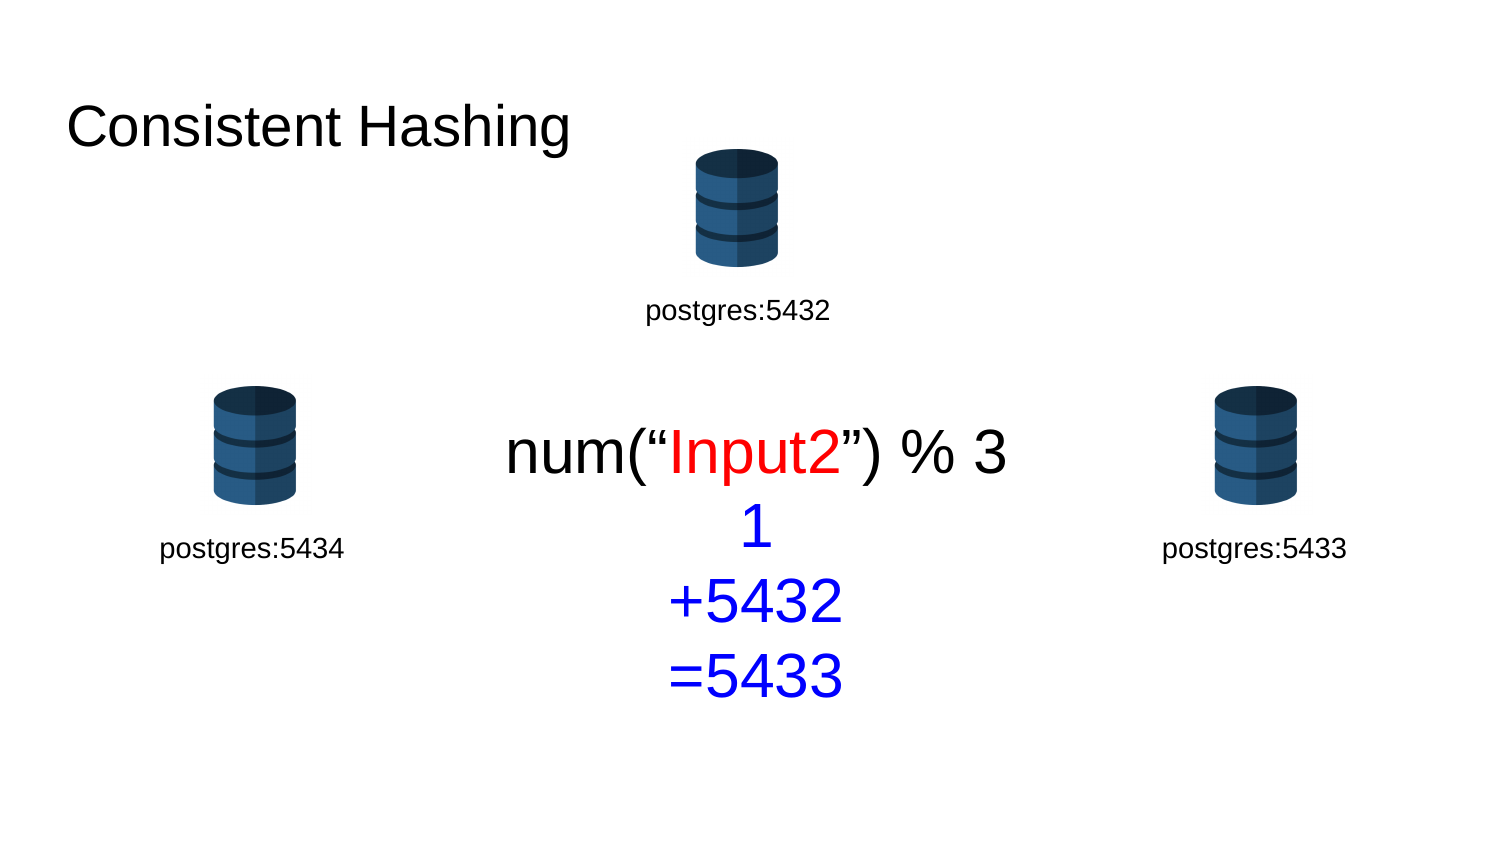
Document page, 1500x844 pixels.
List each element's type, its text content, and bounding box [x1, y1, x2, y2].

text_box postgres:5434 [144, 514, 398, 550]
text_box postgres:5433 [1146, 514, 1401, 550]
picture [1201, 374, 1313, 514]
picture [682, 137, 794, 276]
text_box num(“Input2”) % 3 1 +5432 =5433 [411, 395, 1102, 668]
title Consistent Hashing [51, 72, 1449, 167]
text_box postgres:5432 [630, 276, 885, 312]
picture [200, 374, 312, 514]
